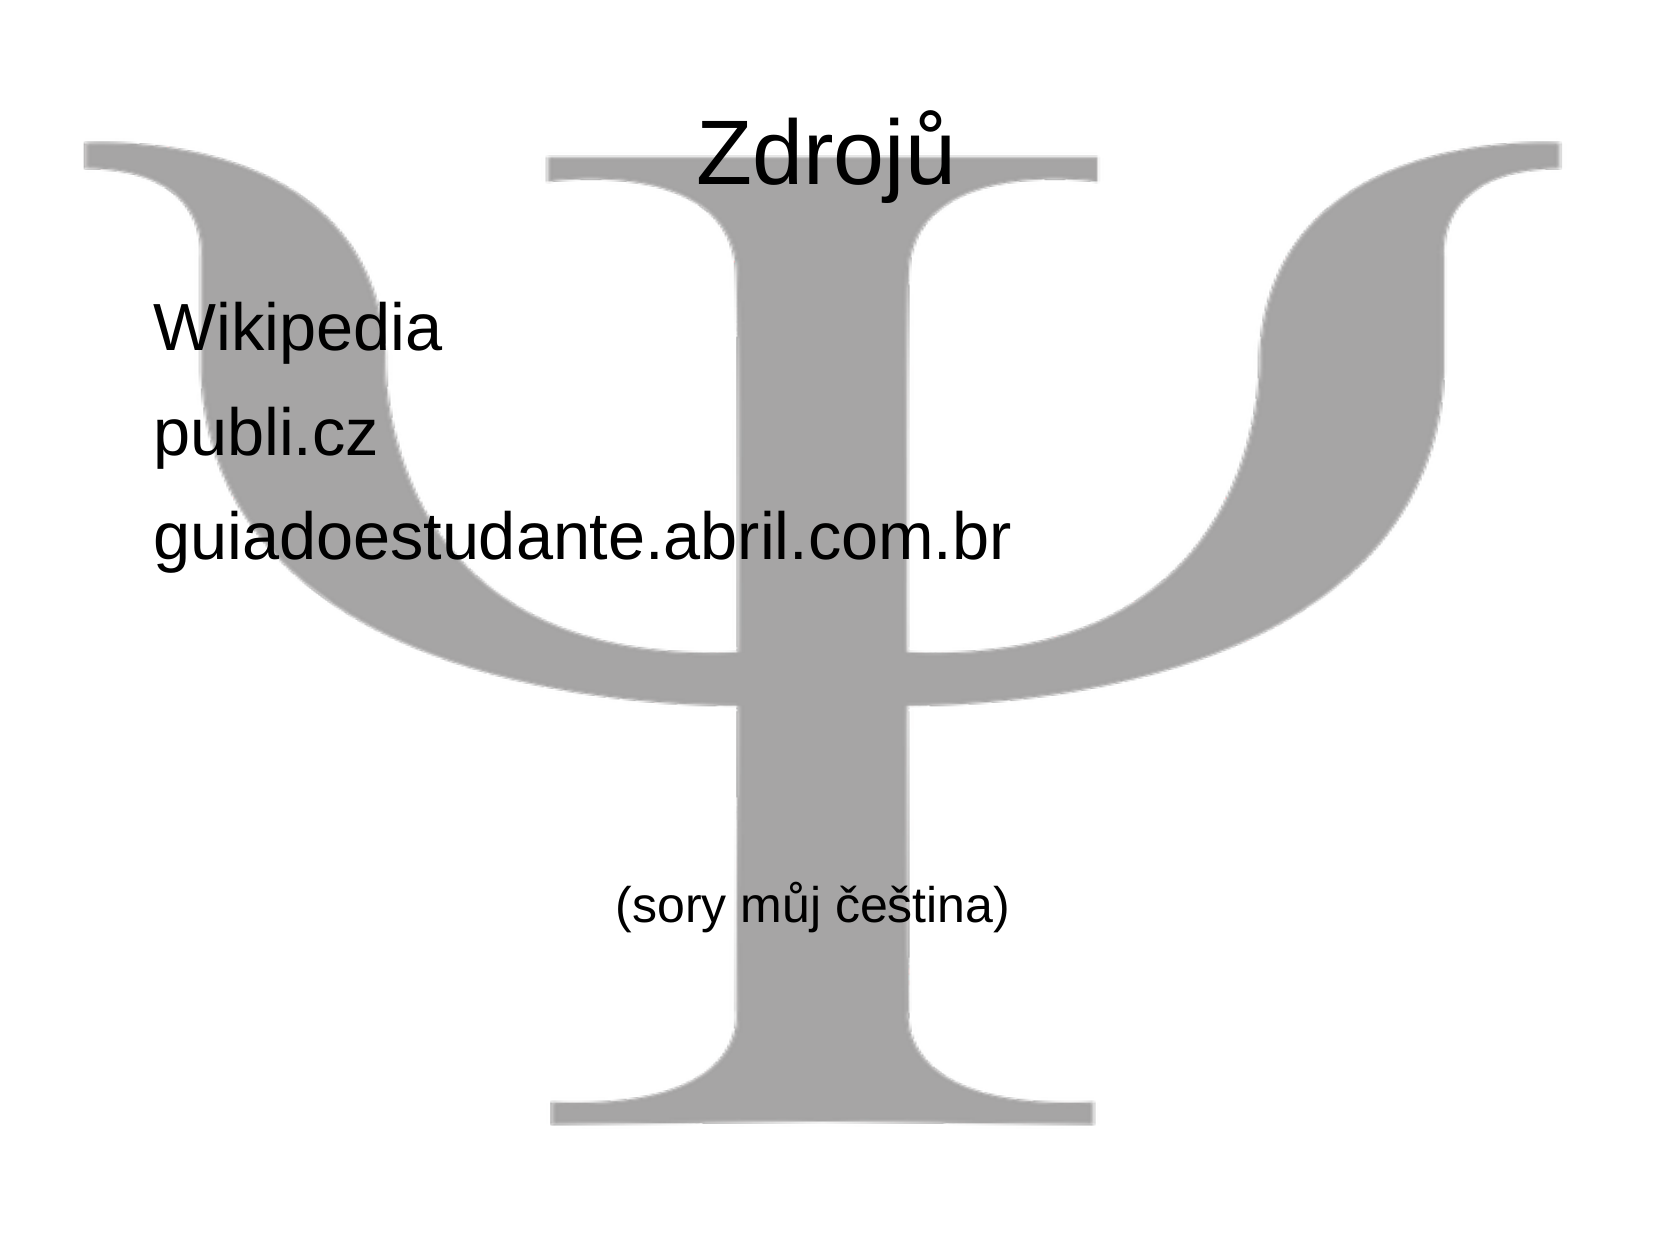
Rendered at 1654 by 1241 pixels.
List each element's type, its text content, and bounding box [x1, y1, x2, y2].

list Wikipedia publi.cz guiadoestudante.abril.com.br (sory můj čeština) [82, 290, 1571, 1010]
picture [0, 0, 1654, 1241]
title Zdrojů [82, 49, 1571, 257]
